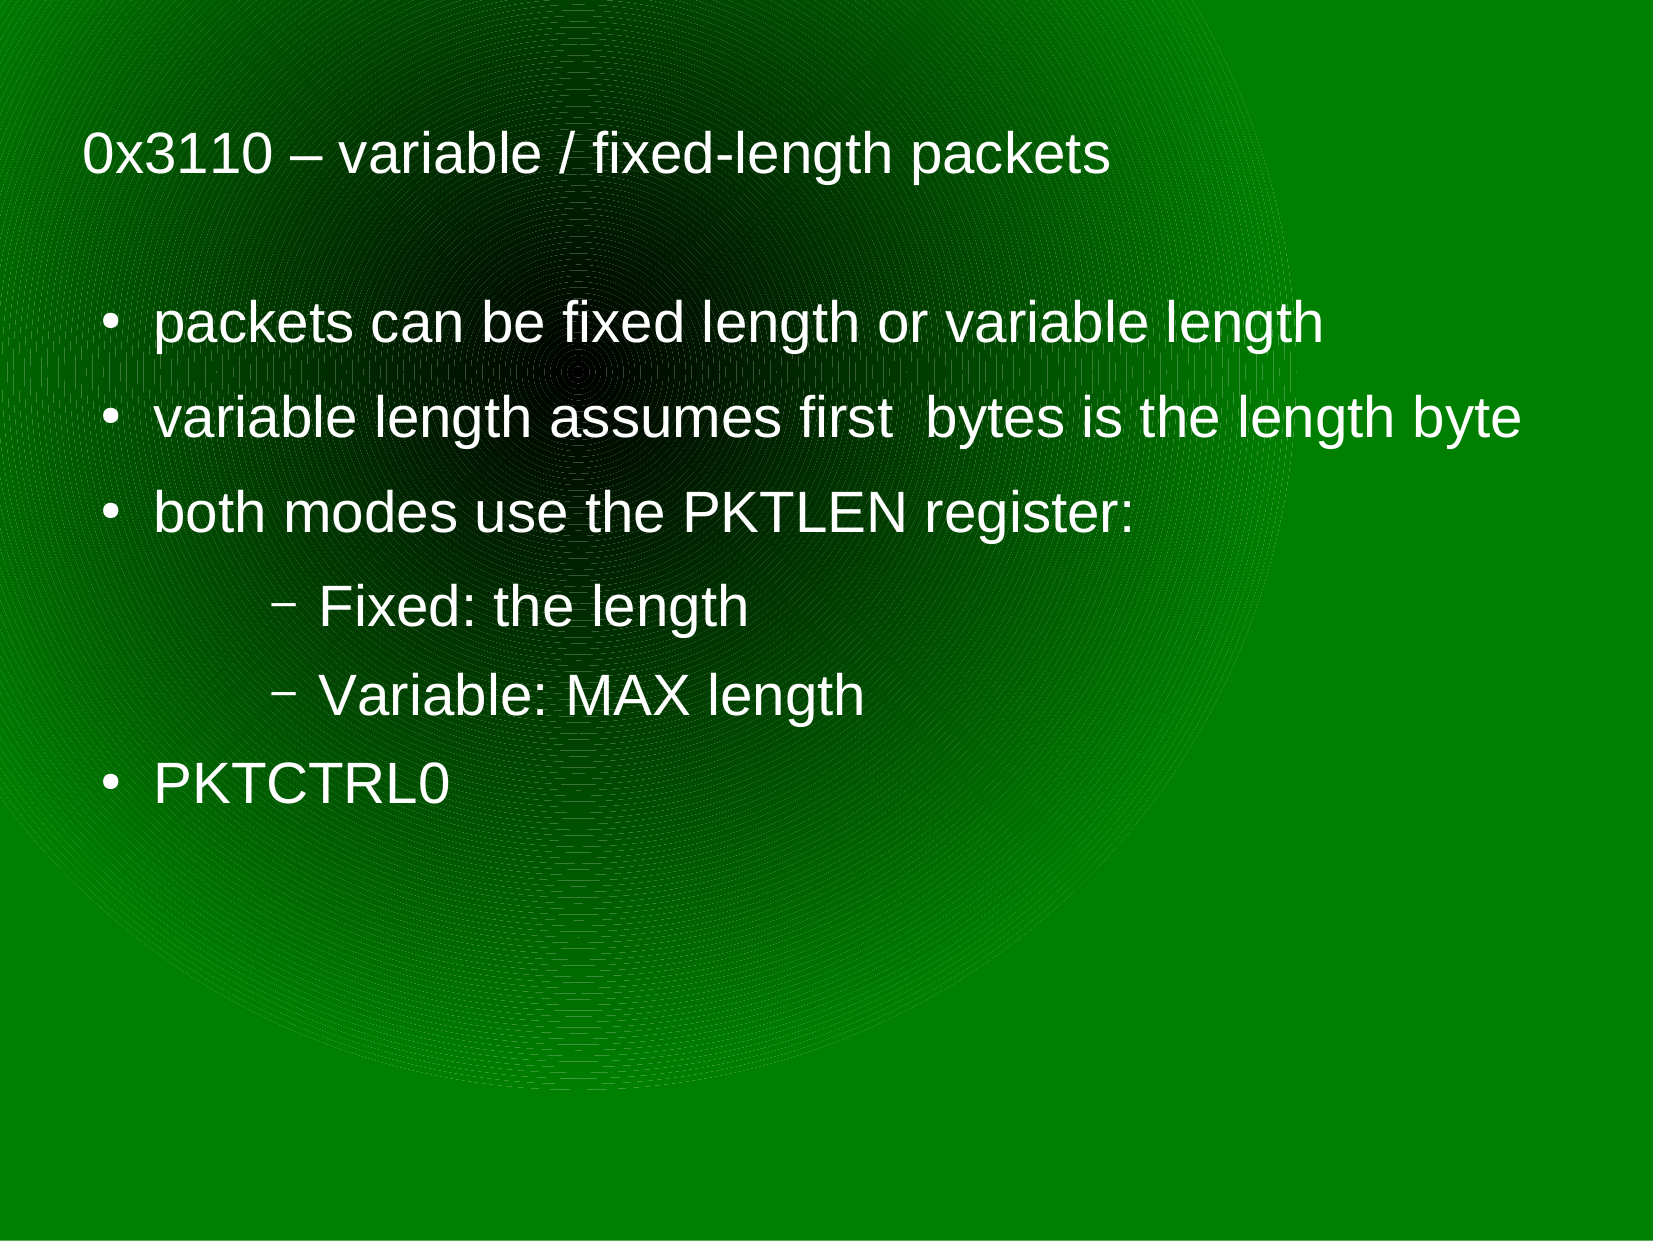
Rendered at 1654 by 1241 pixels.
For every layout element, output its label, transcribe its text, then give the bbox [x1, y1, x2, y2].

title 0x3110 – variable / fixed-length packets [82, 49, 1571, 257]
list packets can be fixed length or variable length variable length assumes first bytes is the length byte both modes use the PKTLEN register: Fixed: the length Variable: MAX length PKTCTRL0 [82, 290, 1571, 1109]
